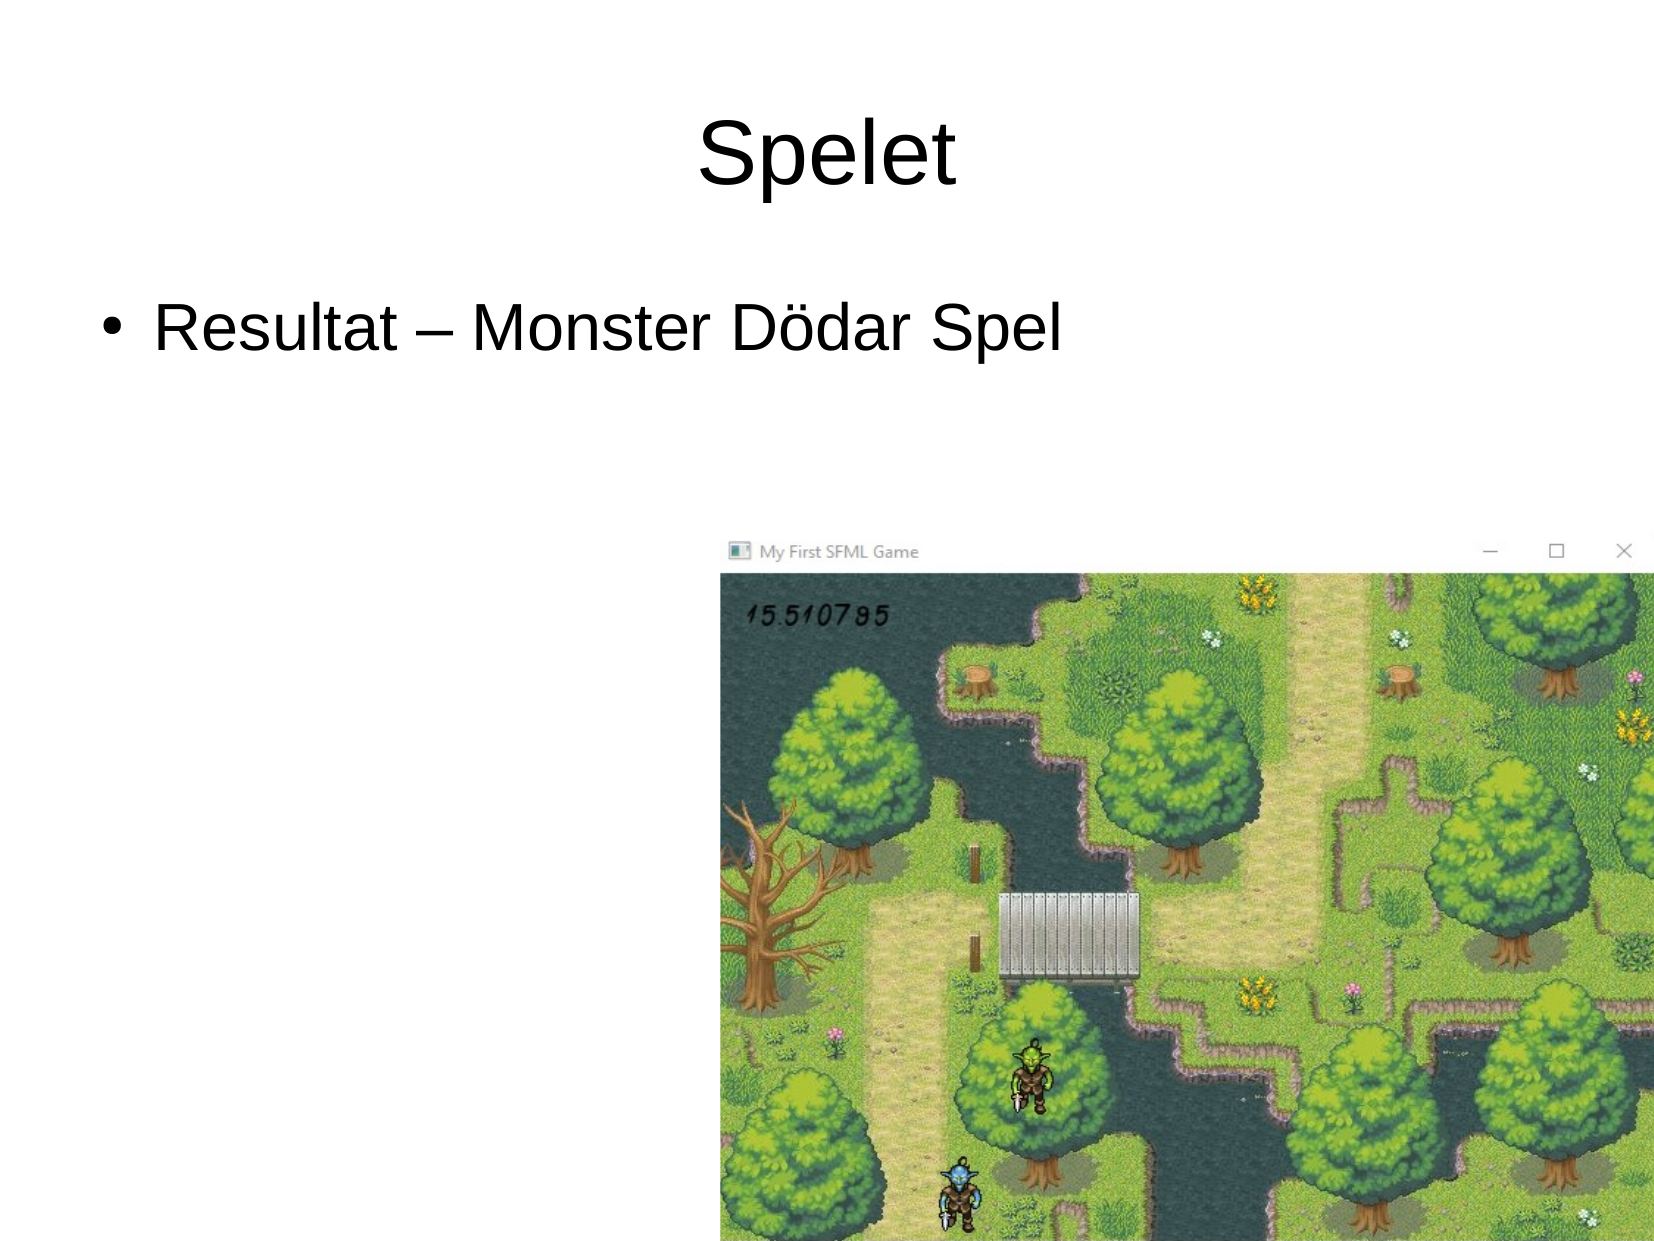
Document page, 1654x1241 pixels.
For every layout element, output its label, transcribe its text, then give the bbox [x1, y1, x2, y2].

title Spelet [82, 49, 1571, 257]
list Resultat – Monster Dödar Spel [82, 290, 1571, 1109]
picture [720, 519, 1654, 1241]
